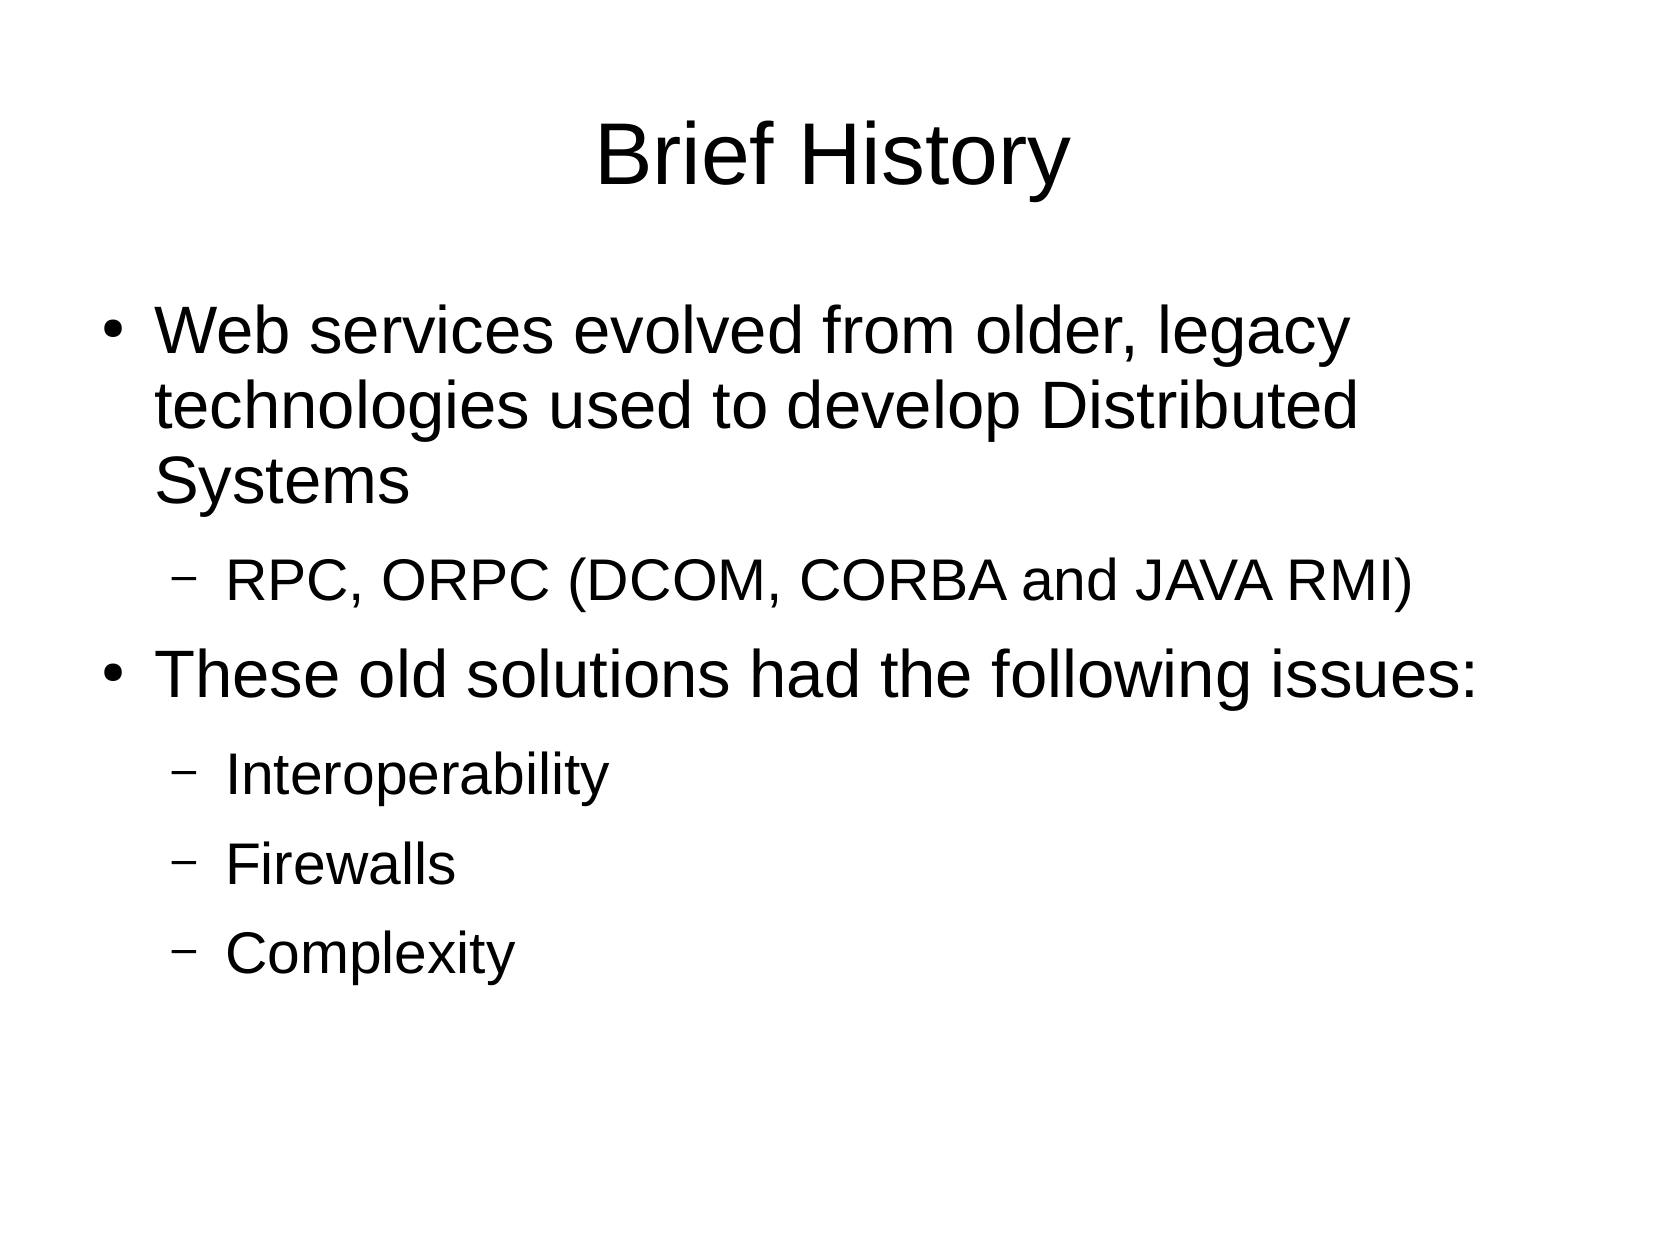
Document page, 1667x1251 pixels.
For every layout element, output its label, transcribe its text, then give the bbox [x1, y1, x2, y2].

list Web services evolved from older, legacy technologies used to develop Distributed Systems RPC, ORPC (DCOM, CORBA and JAVA RMI) These old solutions had the following issues: Interoperability Firewalls Complexity [83, 292, 1584, 1018]
title Brief History [83, 49, 1584, 259]
